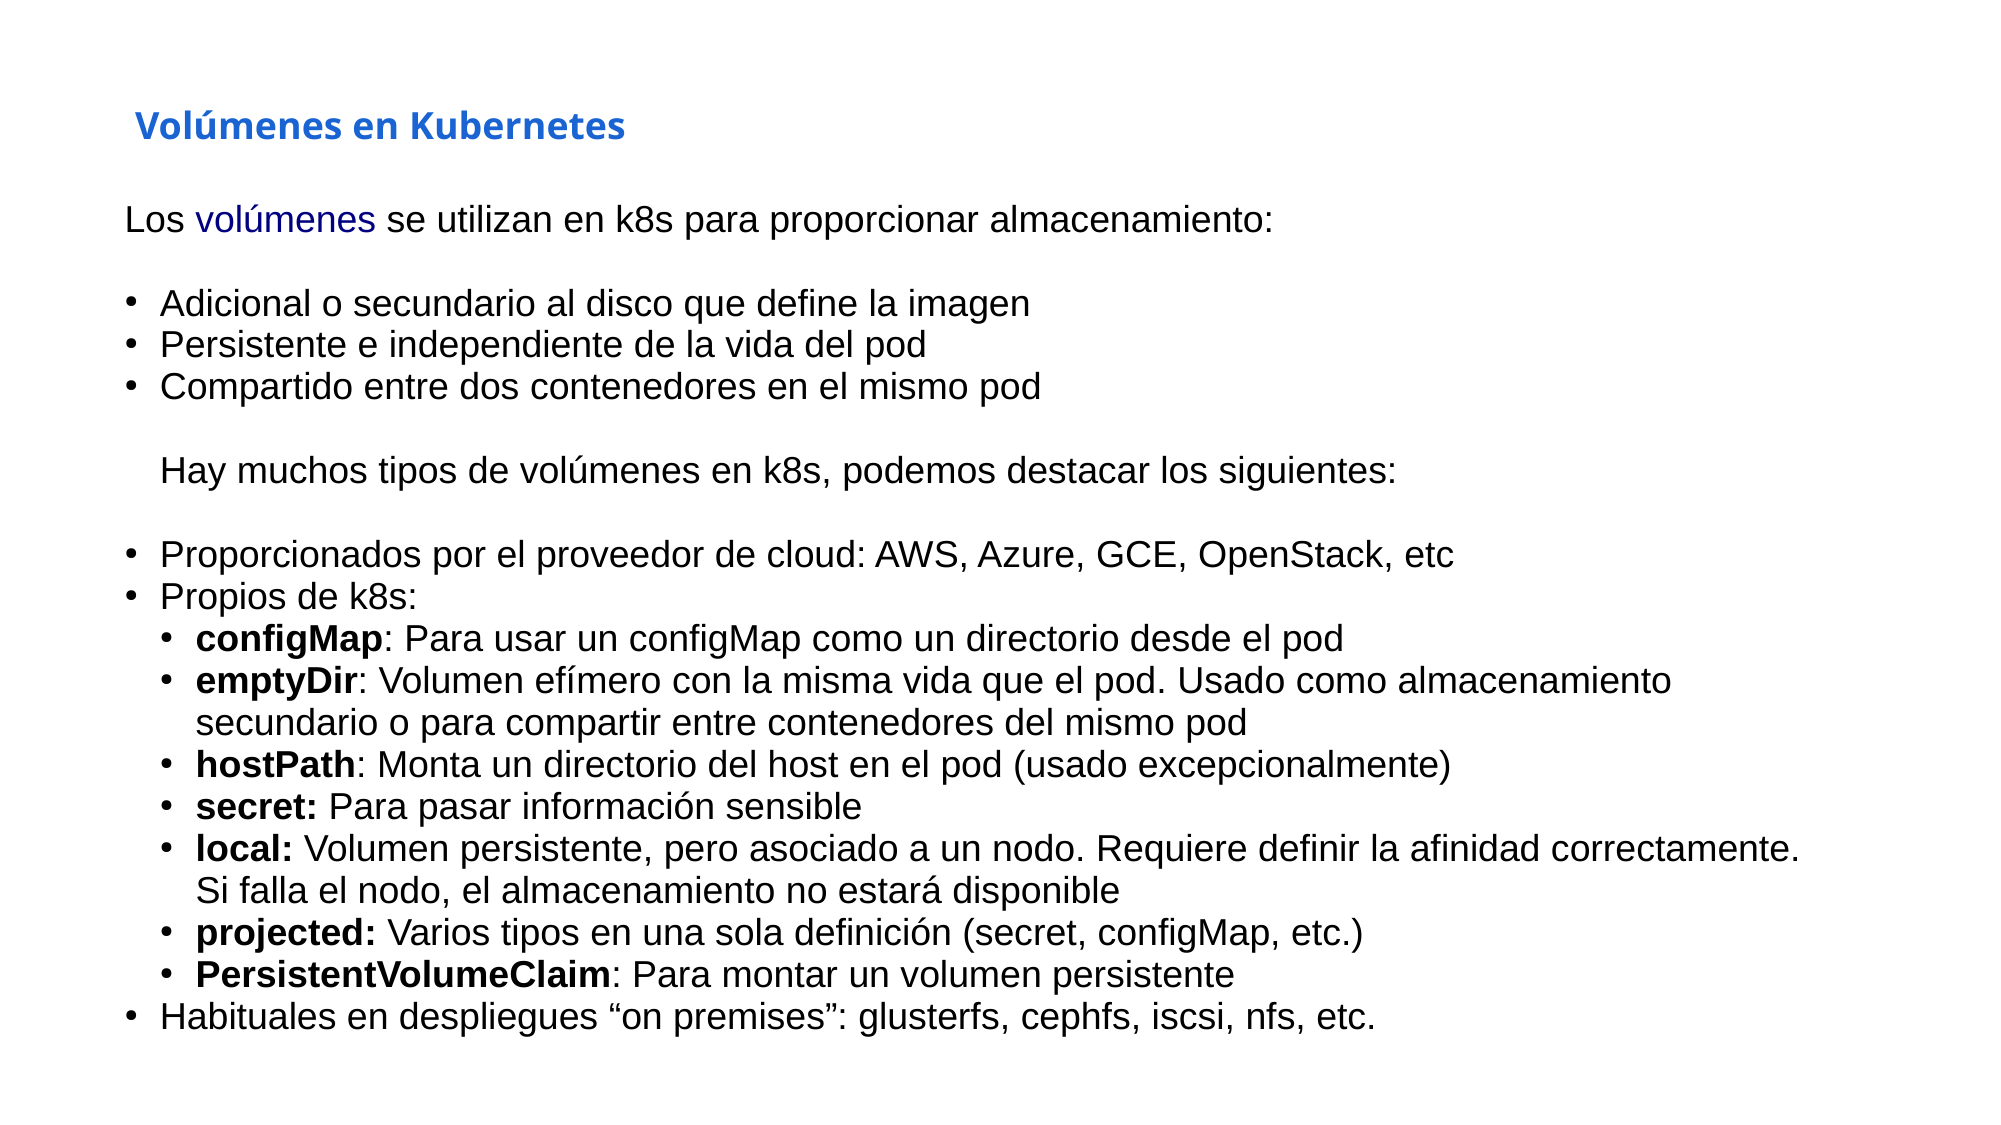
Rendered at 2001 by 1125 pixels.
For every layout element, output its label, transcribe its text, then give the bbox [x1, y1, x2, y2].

text_box Volúmenes en Kubernetes [134, 99, 627, 151]
text_box Los volúmenes se utilizan en k8s para proporcionar almacenamiento: Adicional o secundario al disco que define la imagen Persistente e independiente de la vida del pod Compartido entre dos contenedores en el mismo pod Hay muchos tipos de volúmenes en k8s, podemos destacar los siguientes: Proporcionados por el proveedor de cloud: AWS, Azure, GCE, OpenStack, etc Propios de k8s: configMap: Para usar un configMap como un directorio desde el pod emptyDir: Volumen efímero con la misma vida que el pod. Usado como almacenamiento secundario o para compartir entre contenedores del mismo pod hostPath: Monta un directorio del host en el pod (usado excepcionalmente) secret: Para pasar información sensible local: Volumen persistente, pero asociado a un nodo. Requiere definir la afinidad correctamente. Si falla el nodo, el almacenamiento no estará disponible projected: Varios tipos en una sola definición (secret, configMap, etc.) PersistentVolumeClaim: Para montar un volumen persistente Habituales en despliegues “on premises”: glusterfs, cephfs, iscsi, nfs, etc. [109, 190, 1860, 1088]
